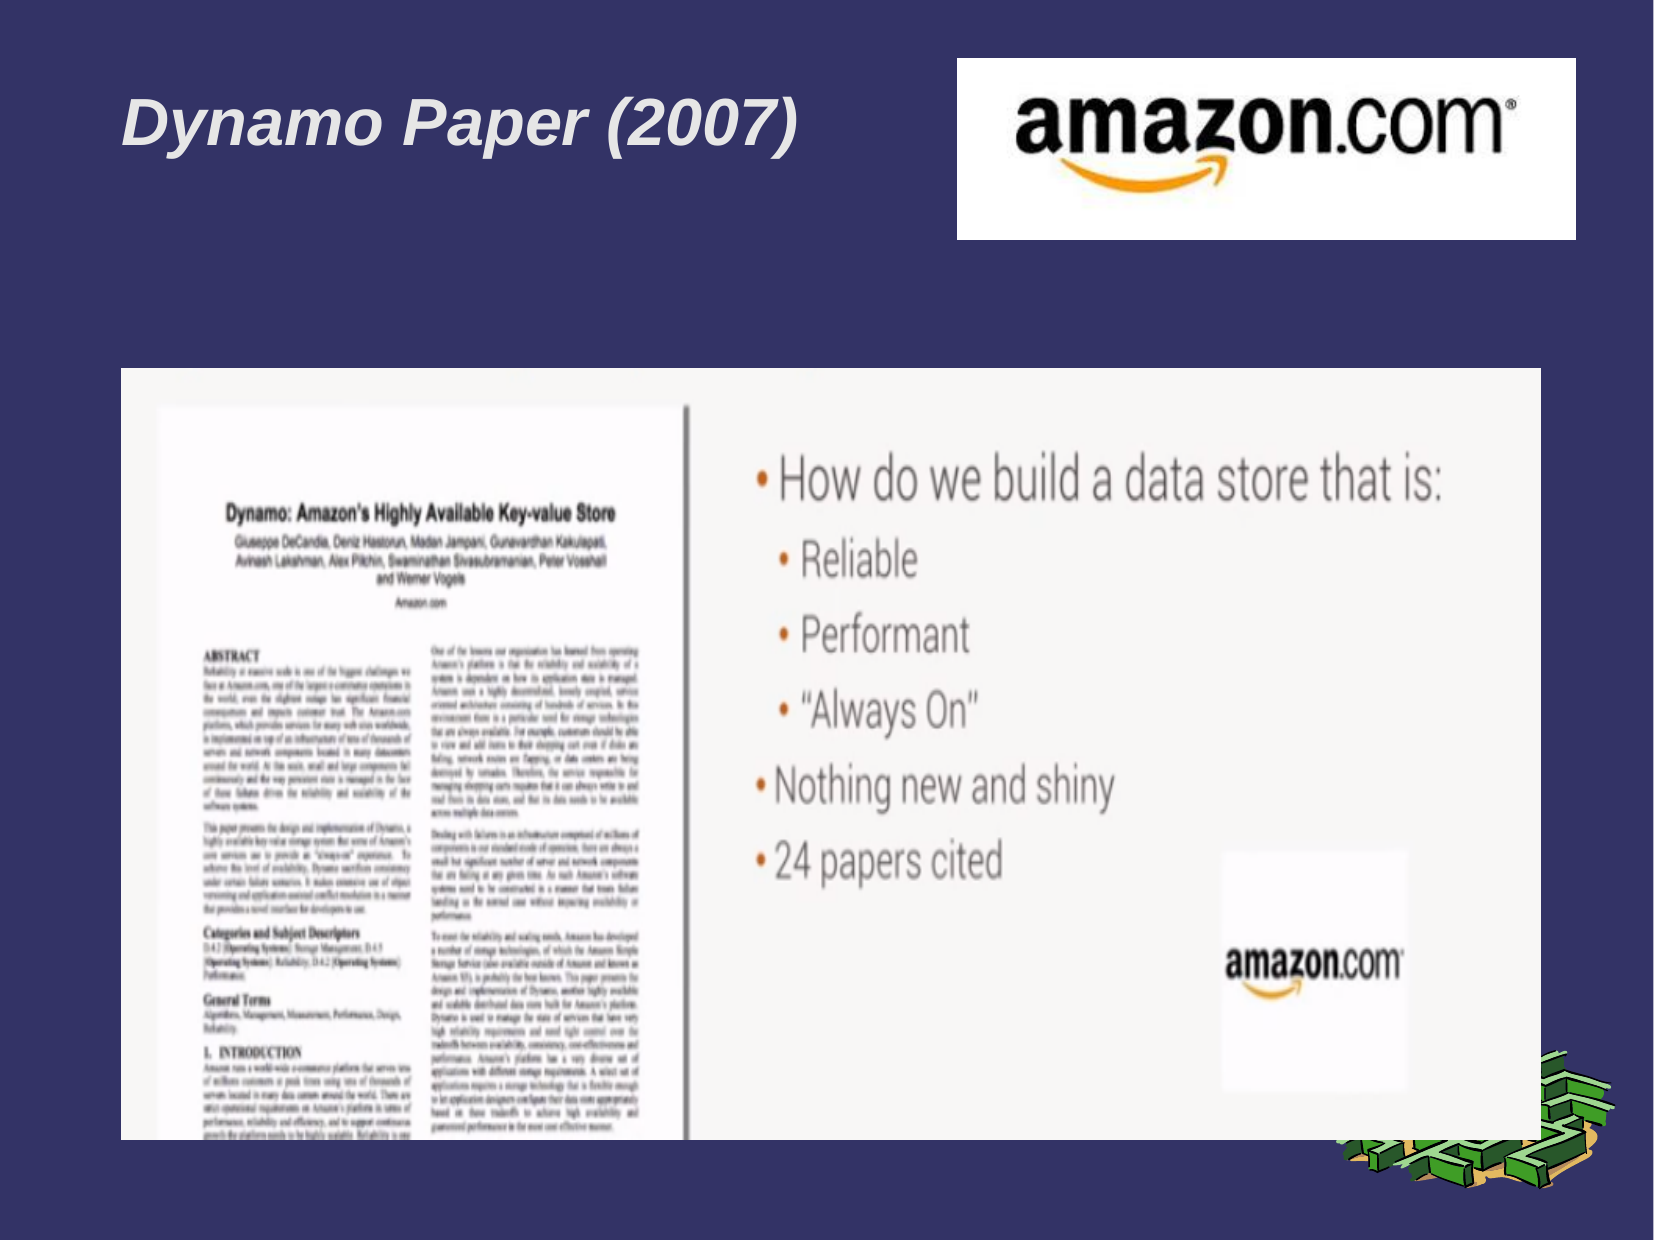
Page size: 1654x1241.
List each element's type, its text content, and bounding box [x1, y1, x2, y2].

picture [957, 58, 1576, 241]
picture [121, 368, 1541, 1141]
title Dynamo Paper (2007) [121, 19, 1534, 227]
